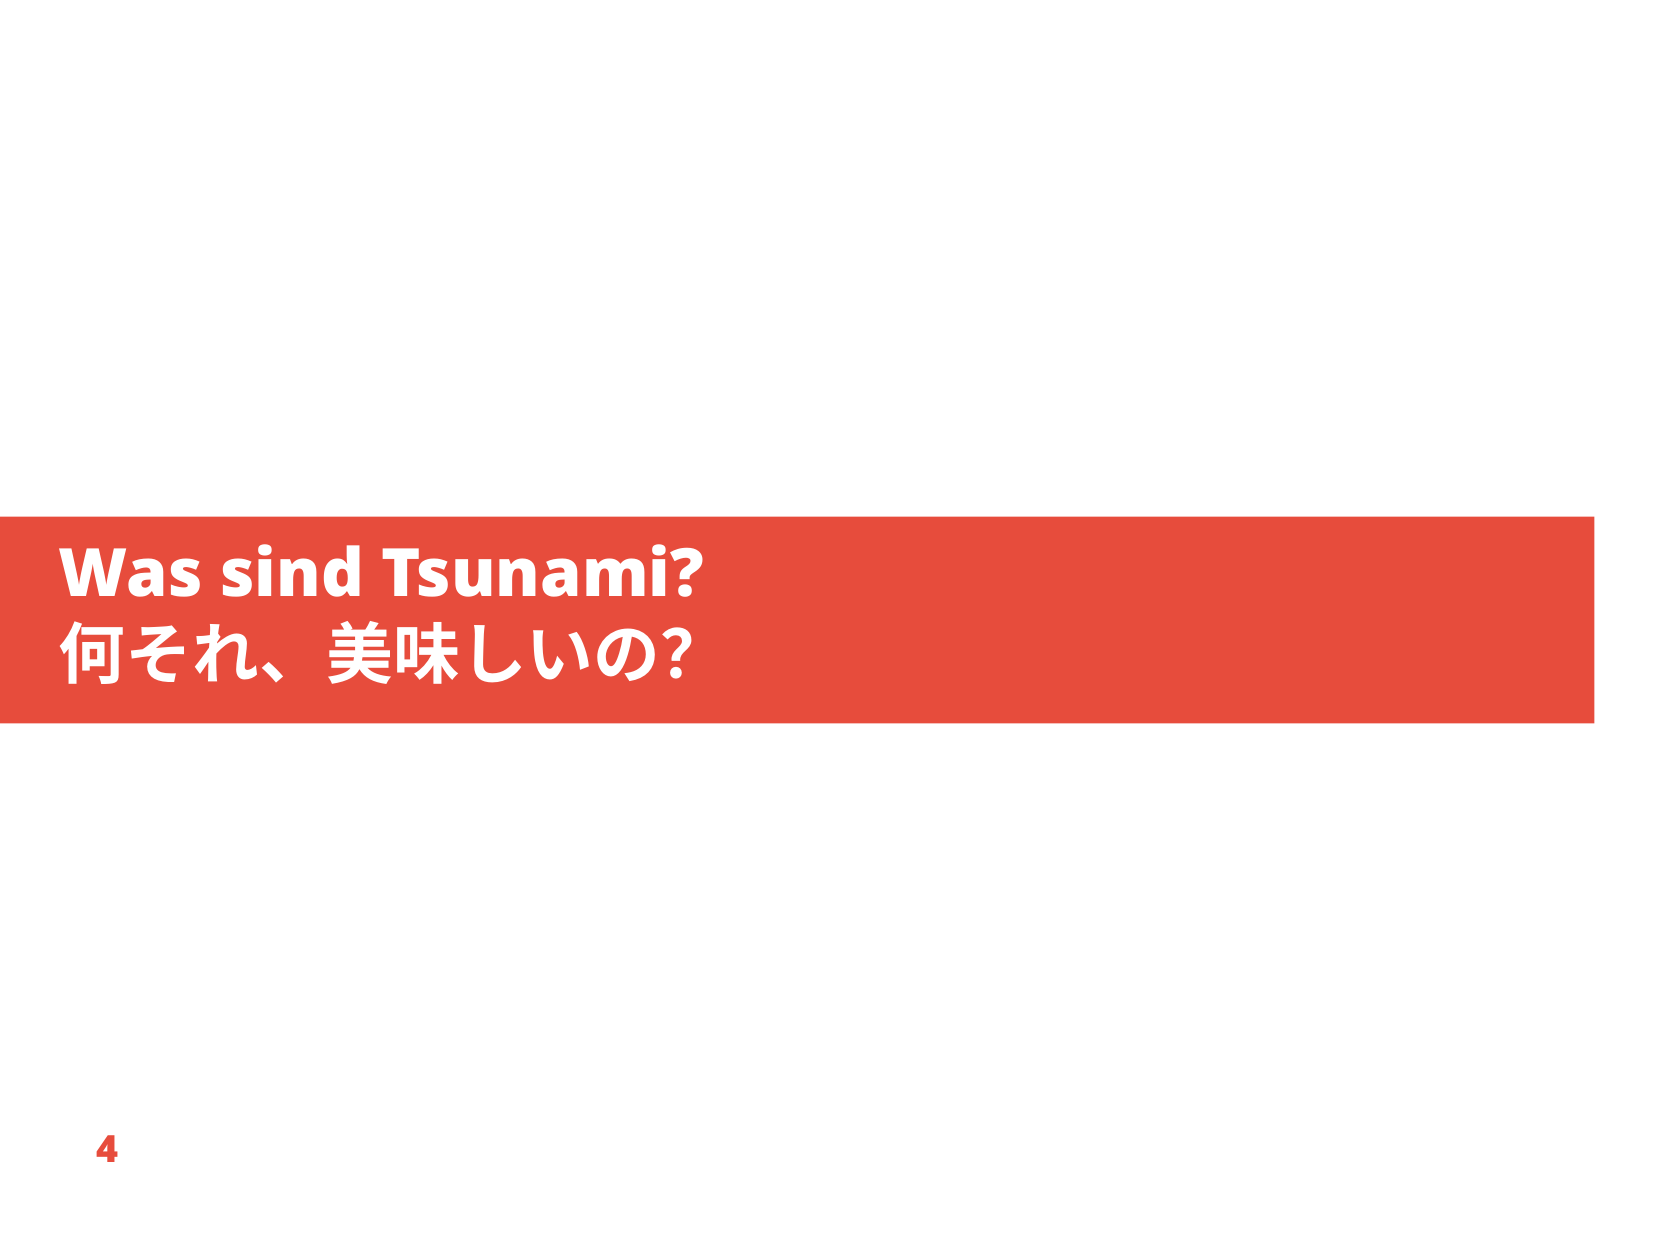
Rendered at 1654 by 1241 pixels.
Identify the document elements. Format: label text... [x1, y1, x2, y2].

title Was sind Tsunami? 何それ、美味しいの？ [59, 546, 1595, 694]
